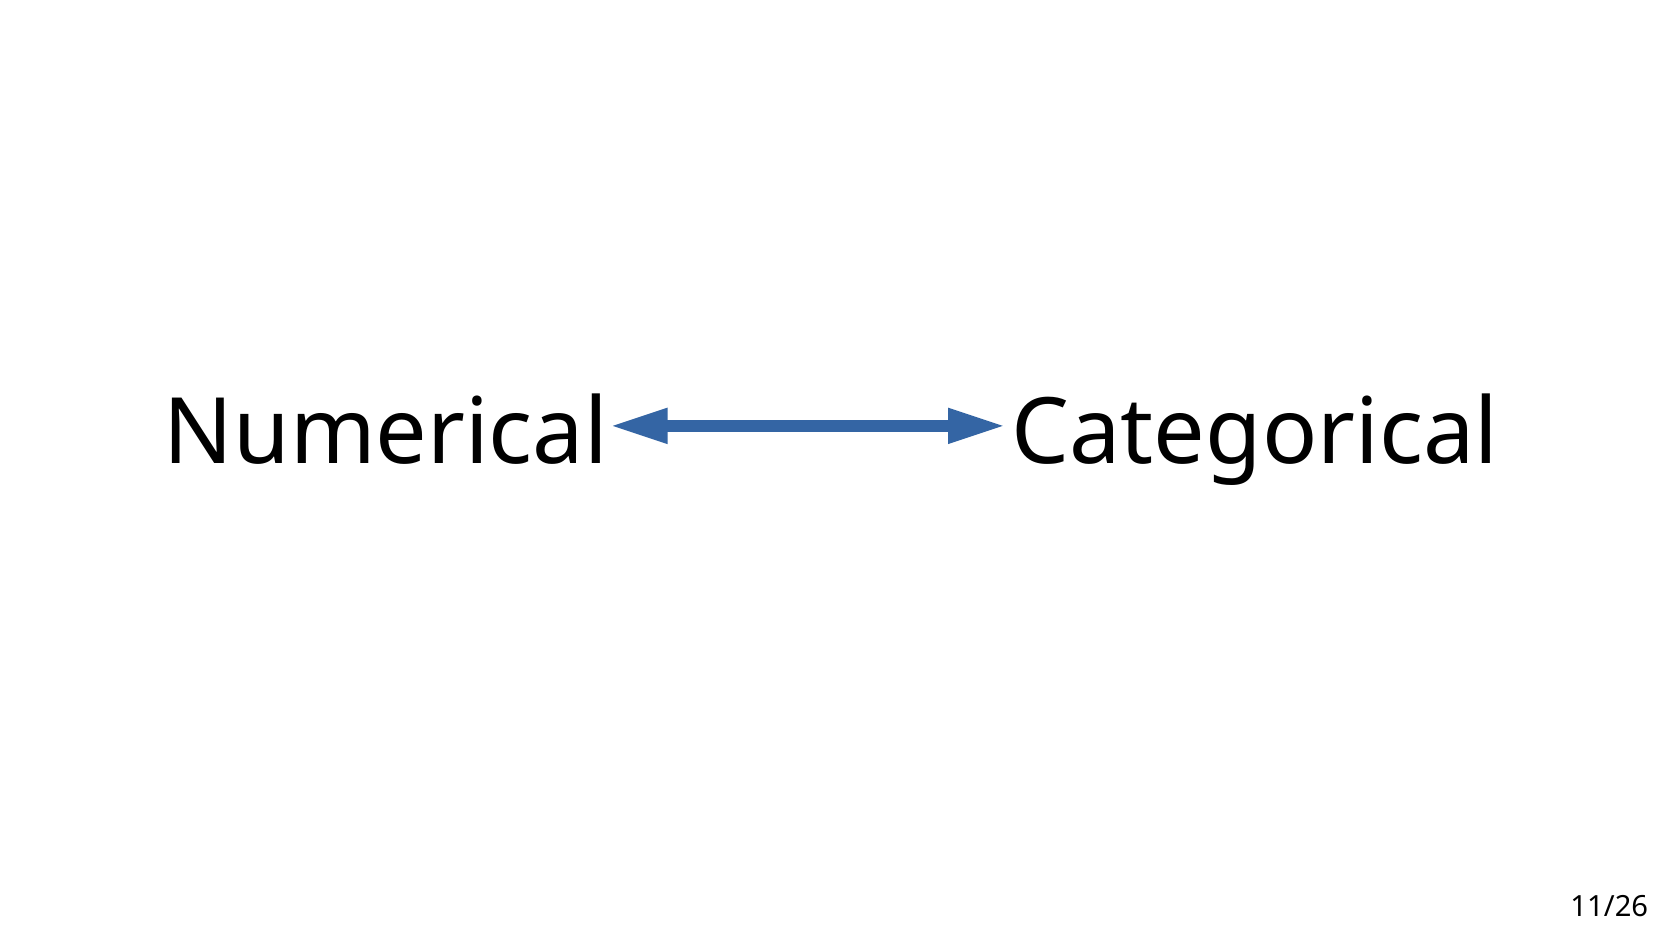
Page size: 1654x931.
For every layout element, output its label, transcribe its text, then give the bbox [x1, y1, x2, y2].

title Numerical Categorical [87, 350, 1576, 507]
